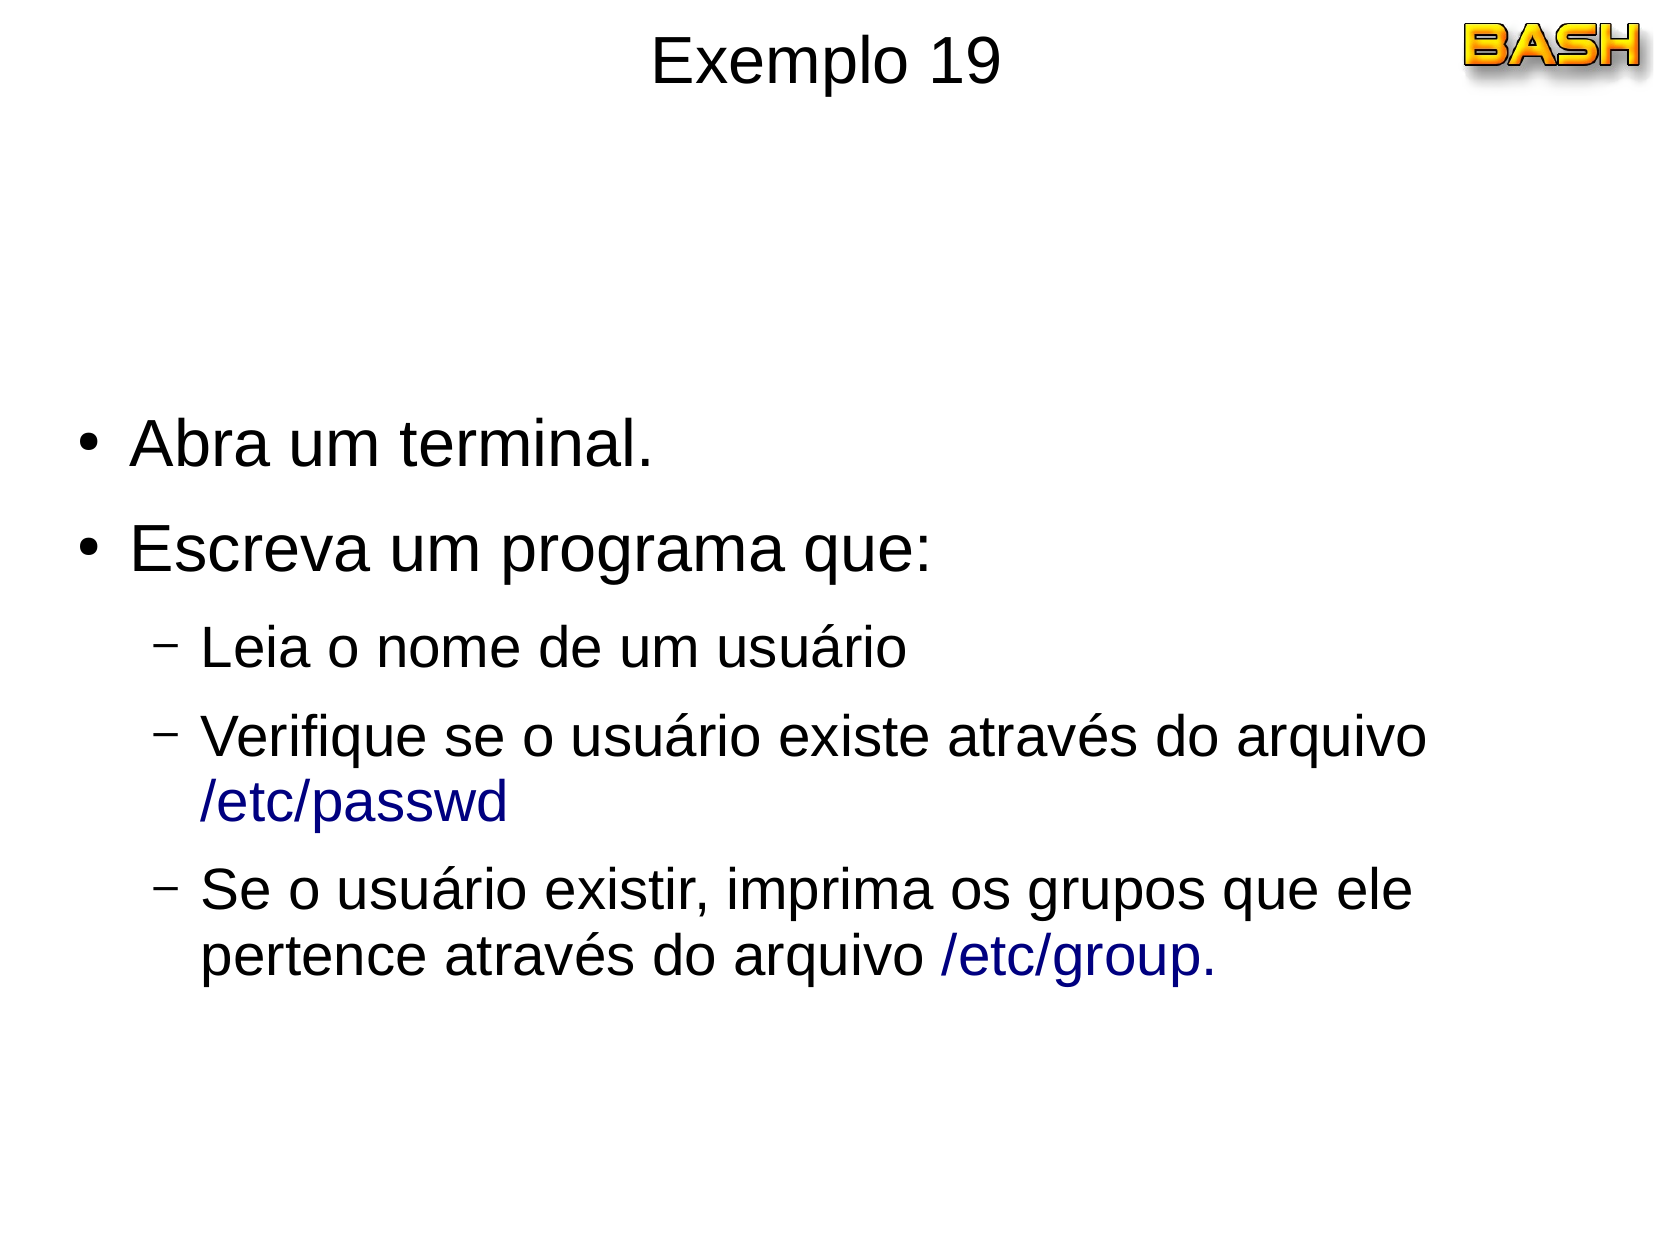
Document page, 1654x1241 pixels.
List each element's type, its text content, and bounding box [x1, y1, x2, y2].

list Abra um terminal. Escreva um programa que: Leia o nome de um usuário Verifique se o usuário existe através do arquivo /etc/passwd Se o usuário existir, imprima os grupos que ele pertence através do arquivo /etc/group. [59, 406, 1571, 988]
picture [1450, 0, 1654, 96]
title Exemplo 19 [82, 22, 1571, 98]
